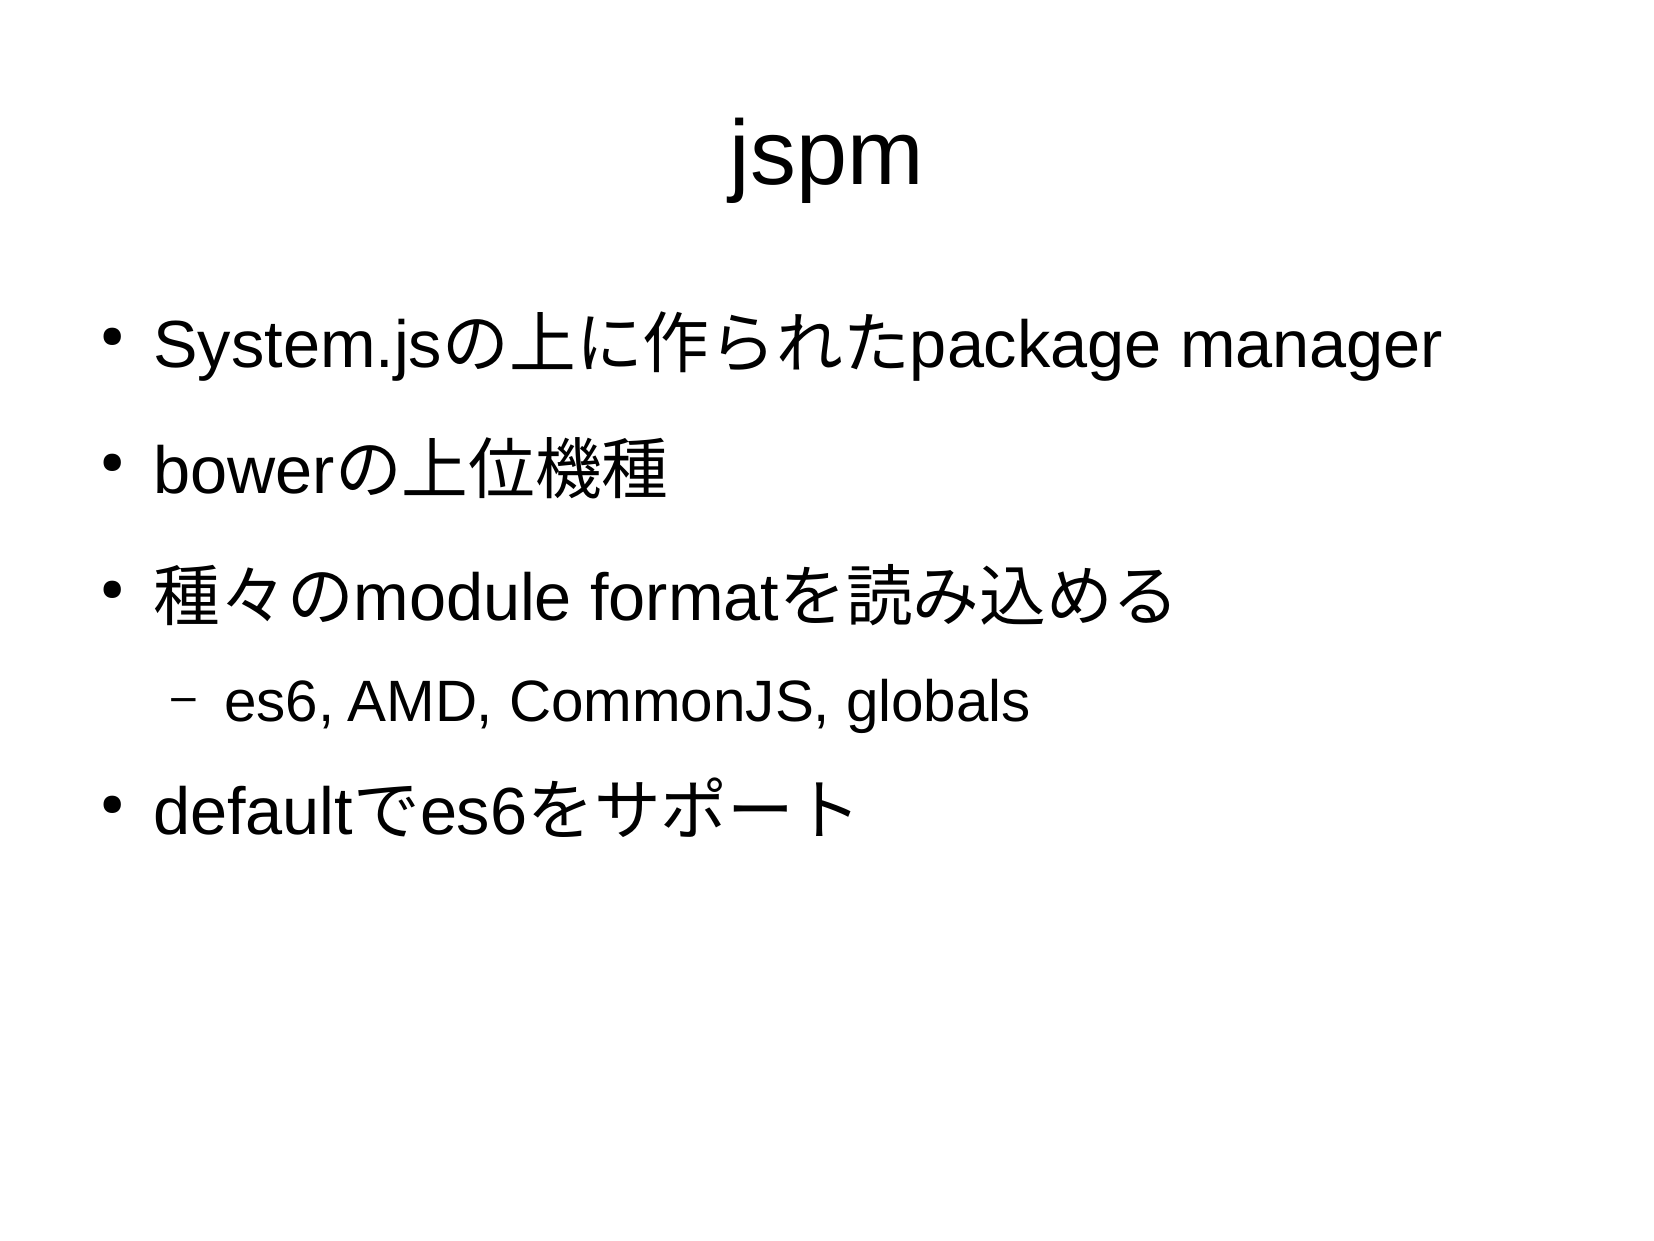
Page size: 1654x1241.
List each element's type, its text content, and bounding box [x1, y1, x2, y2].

title jspm [82, 49, 1571, 257]
list System.jsの上に作られたpackage manager bowerの上位機種 種々のmodule formatを読み込める es6, AMD, CommonJS, globals defaultでes6をサポート [82, 290, 1571, 1010]
